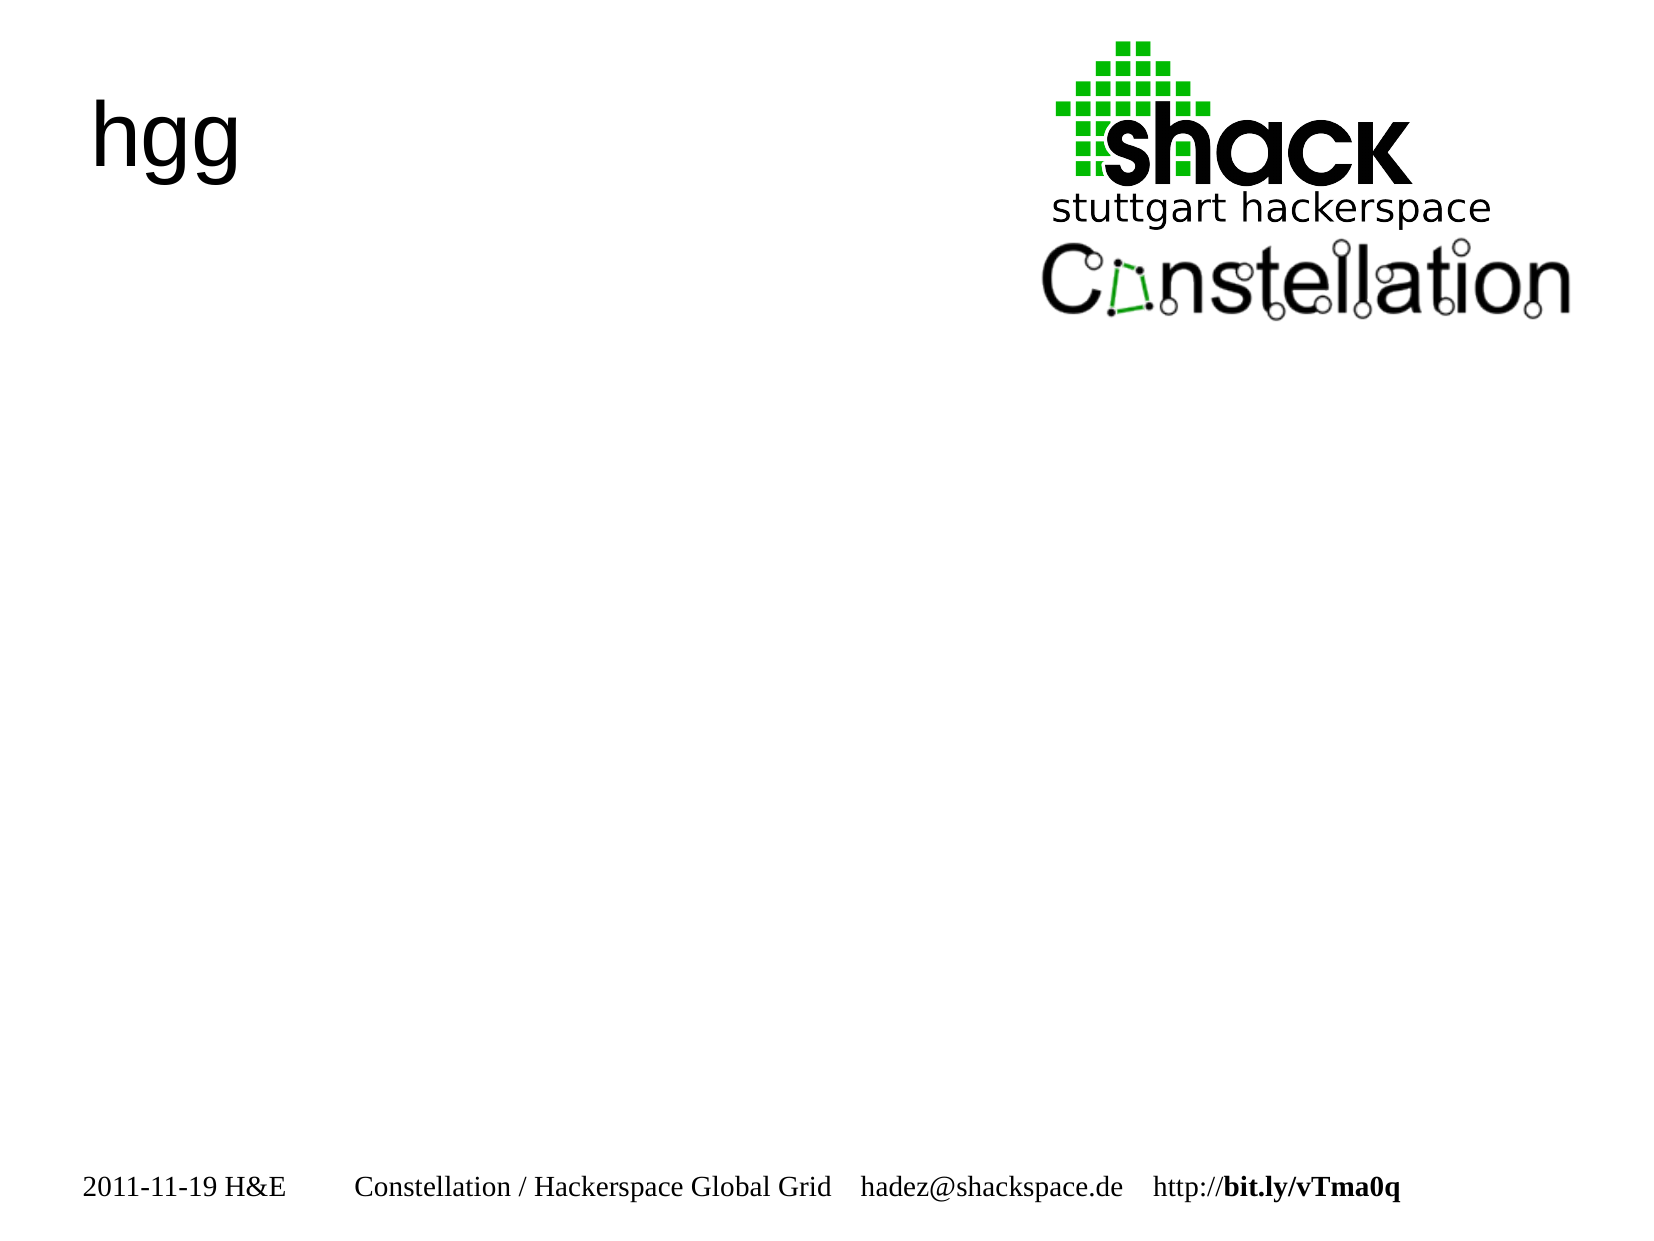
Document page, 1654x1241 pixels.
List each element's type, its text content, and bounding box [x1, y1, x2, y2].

picture [1028, 34, 1586, 325]
title hgg [90, 30, 1029, 241]
